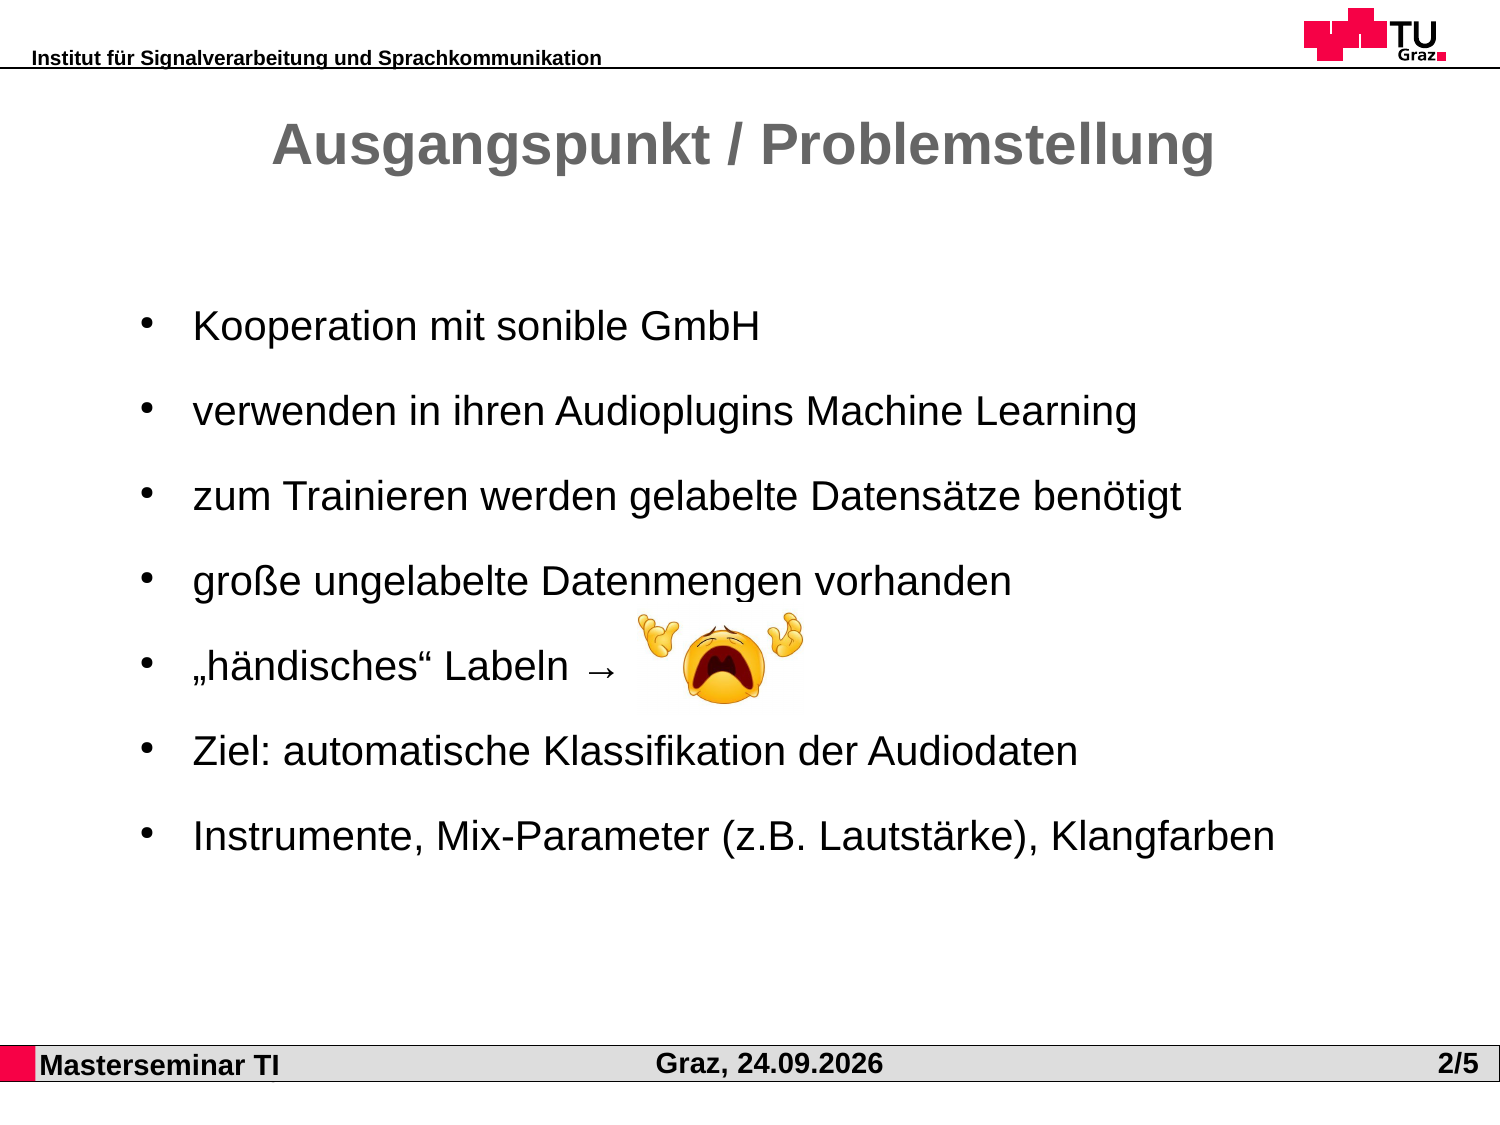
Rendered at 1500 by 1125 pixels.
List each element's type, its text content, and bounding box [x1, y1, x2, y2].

list Ausgangspunkt / Problemstellung [107, 106, 1382, 201]
picture [637, 602, 804, 715]
list Kooperation mit sonible GmbH verwenden in ihren Audioplugins Machine Learning zum Trainieren werden gelabelte Datensätze benötigt große ungelabelte Datenmengen vorhanden „händisches“ Labeln → Ziel: automatische Klassifikation der Audiodaten Instrumente, Mix-Parameter (z.B. Lautstärke), Klangfarben [107, 266, 1382, 787]
